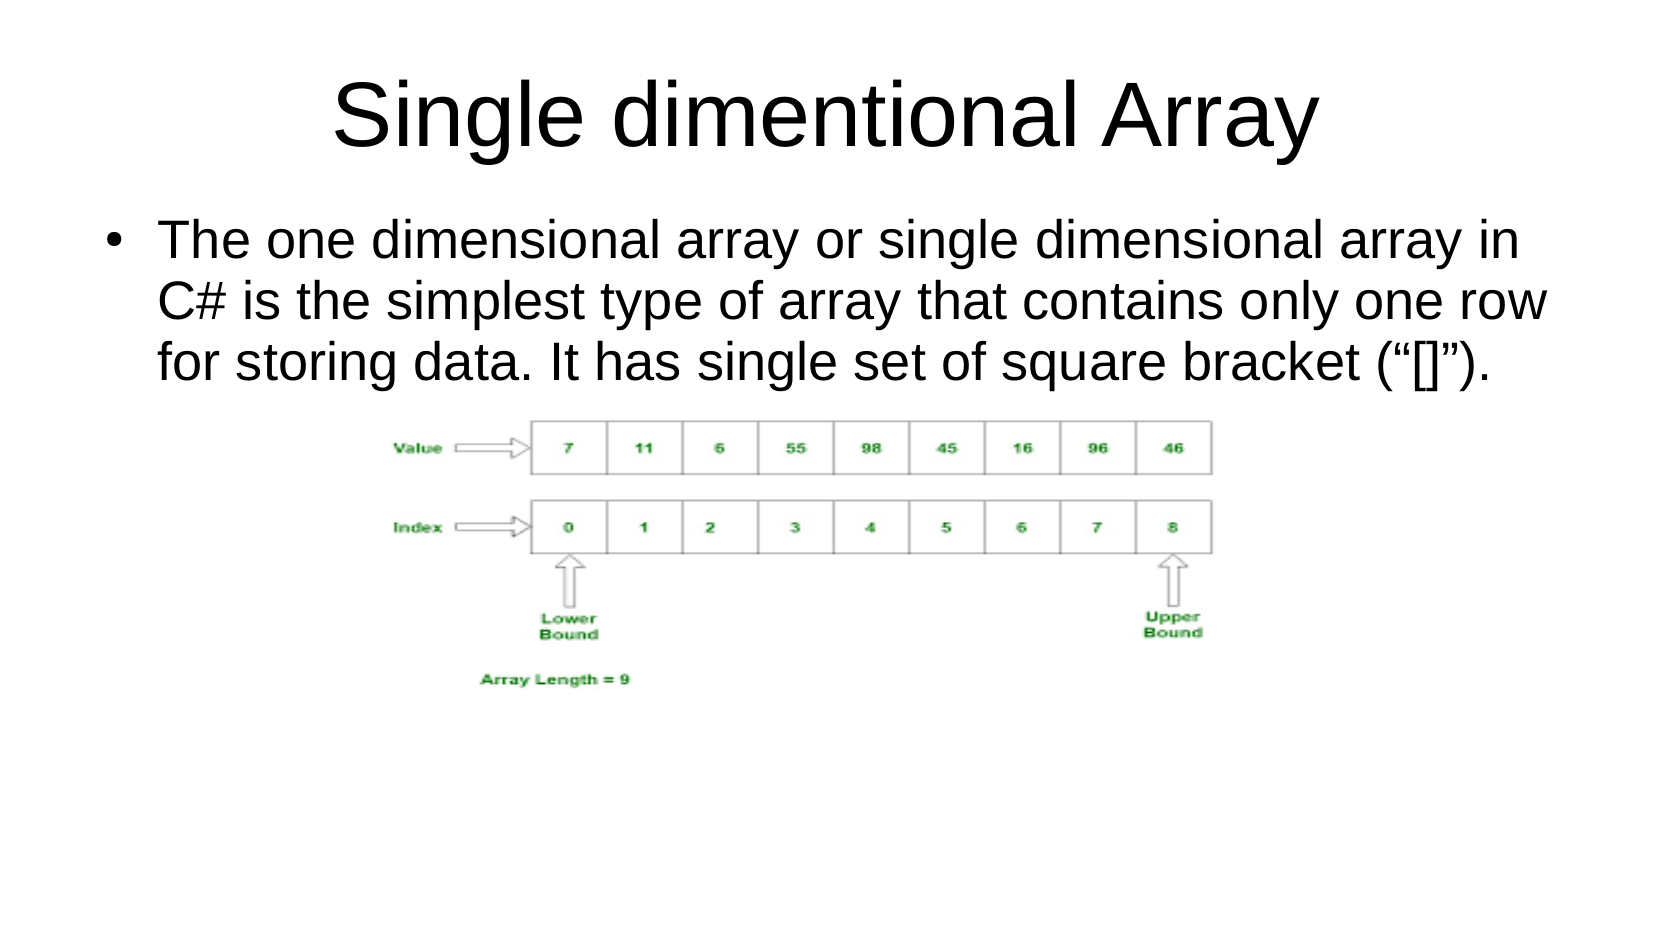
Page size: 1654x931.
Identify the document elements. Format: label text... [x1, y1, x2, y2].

picture [390, 419, 1216, 691]
list The one dimensional array or single dimensional array in C# is the simplest type of array that contains only one row for storing data. It has single set of square bracket (“[]”). [86, 210, 1576, 750]
title Single dimentional Array [82, 37, 1571, 193]
